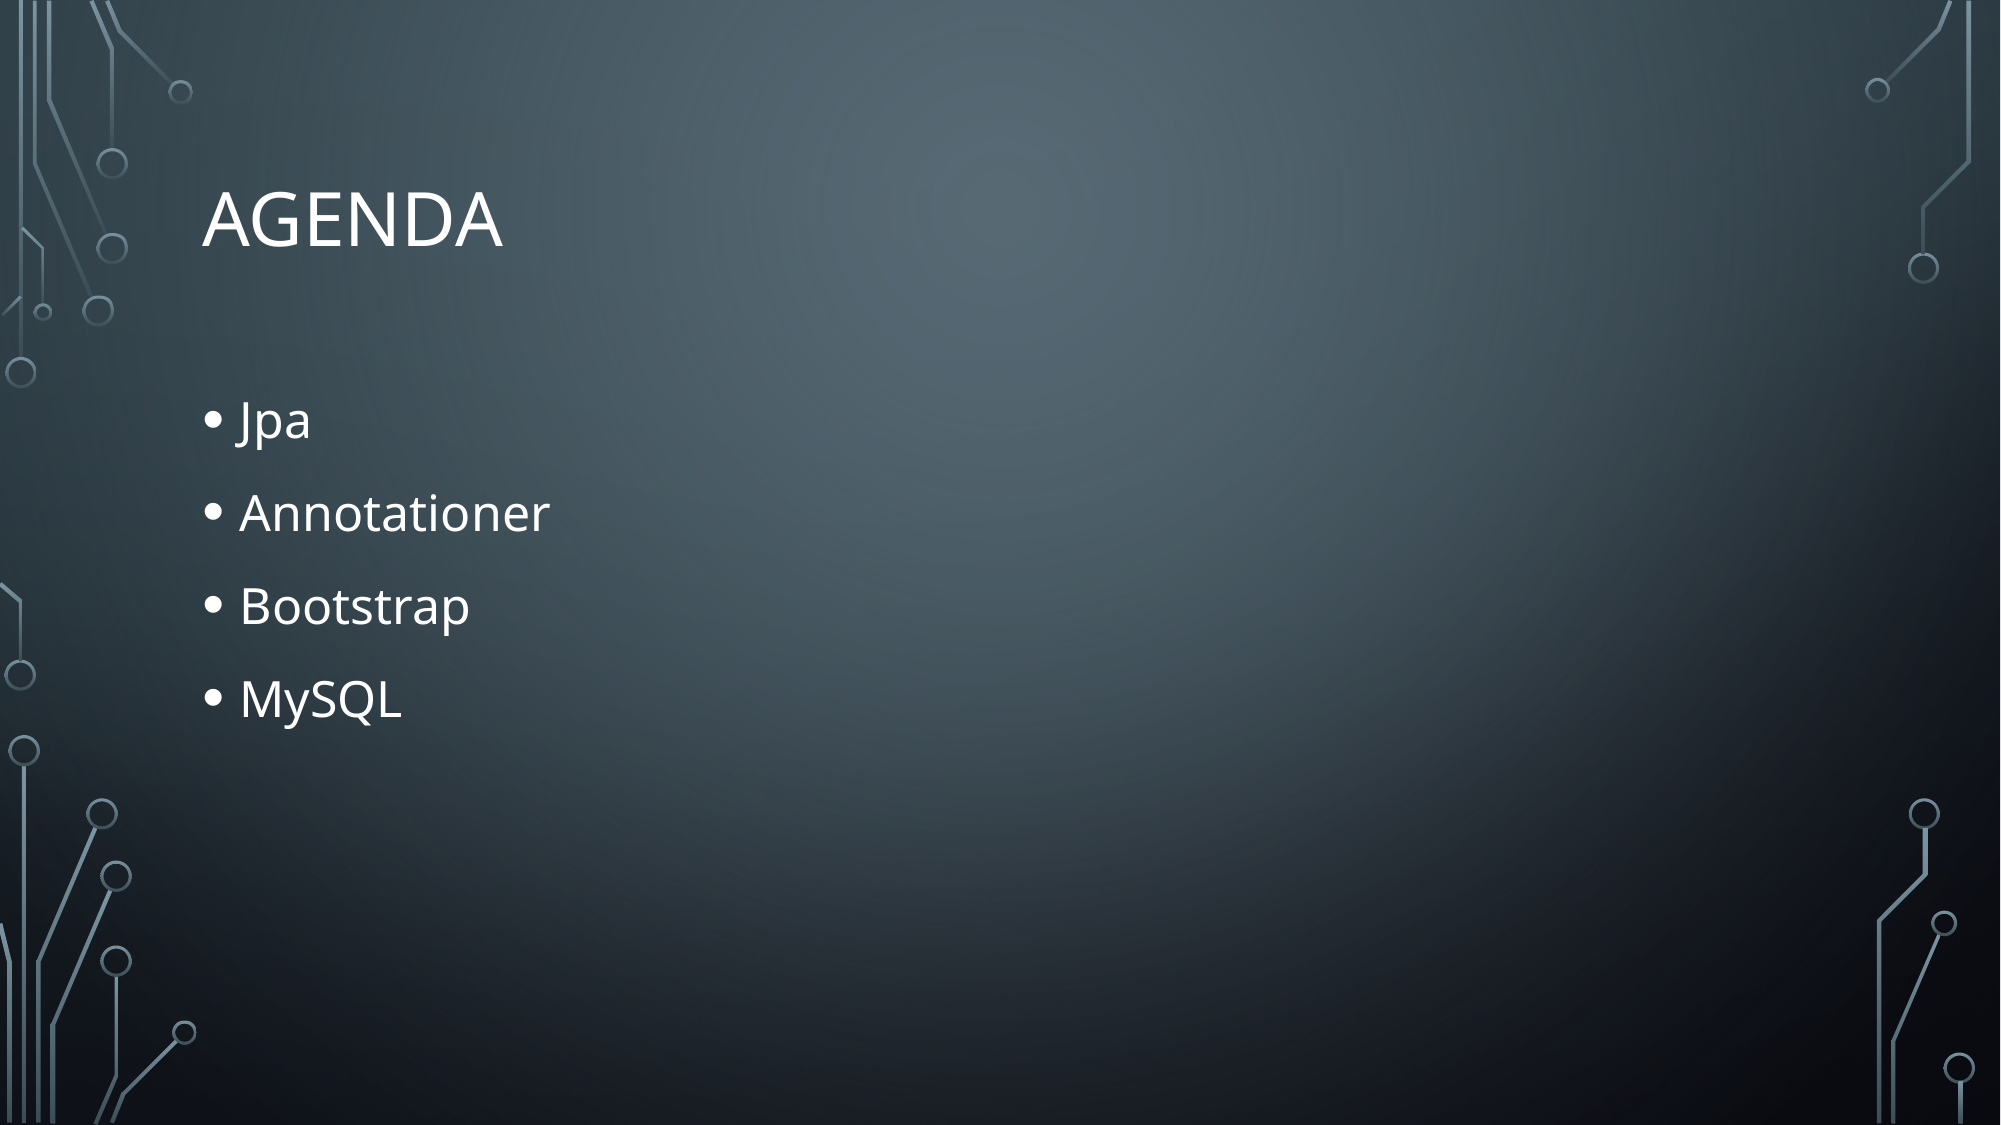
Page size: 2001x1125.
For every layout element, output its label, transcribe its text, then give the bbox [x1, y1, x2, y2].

title agenda [187, 101, 1813, 344]
list Jpa Annotationer Bootstrap MySQL [187, 369, 1813, 951]
